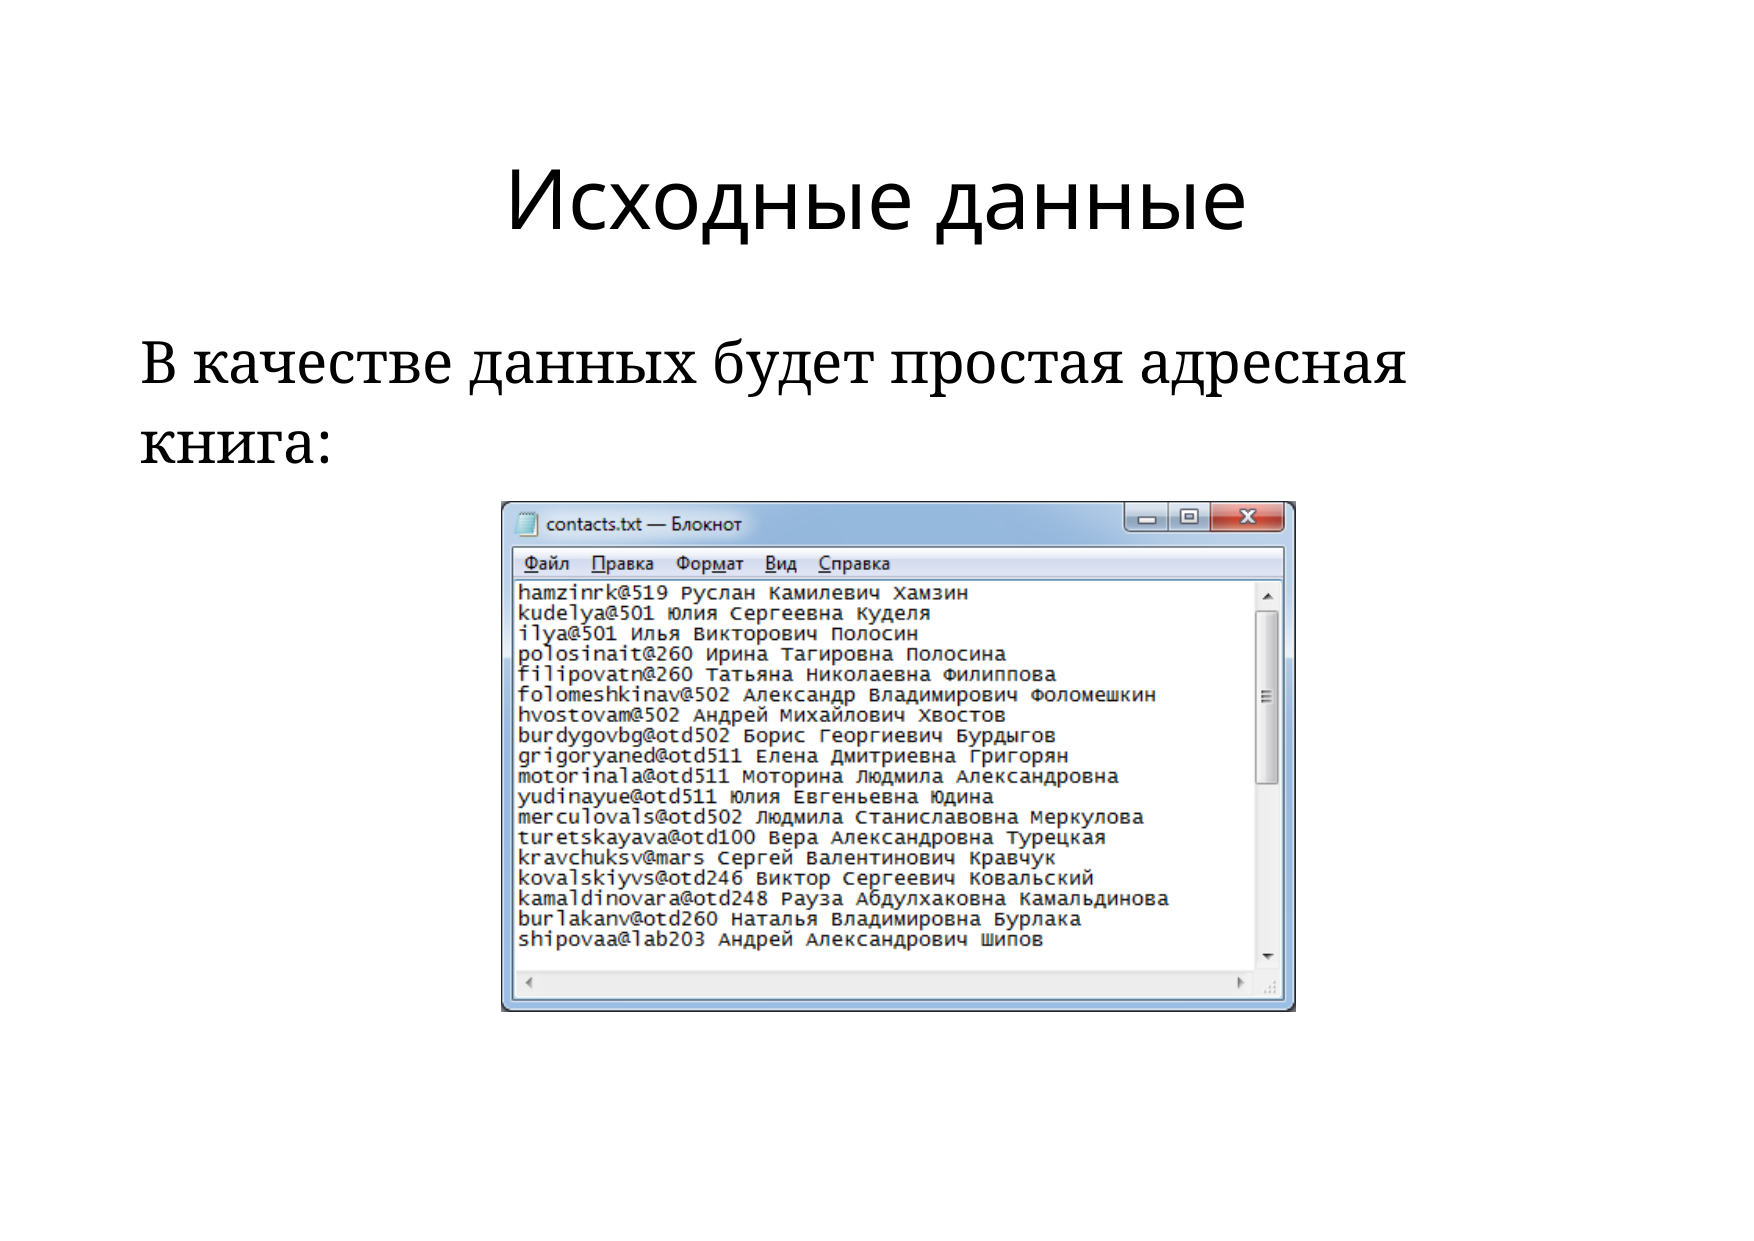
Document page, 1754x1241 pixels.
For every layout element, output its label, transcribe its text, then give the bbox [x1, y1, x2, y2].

picture [501, 501, 1296, 1012]
list В качестве данных будет простая адресная книга: [140, 321, 1614, 1063]
title Исходные данные [140, 103, 1614, 292]
